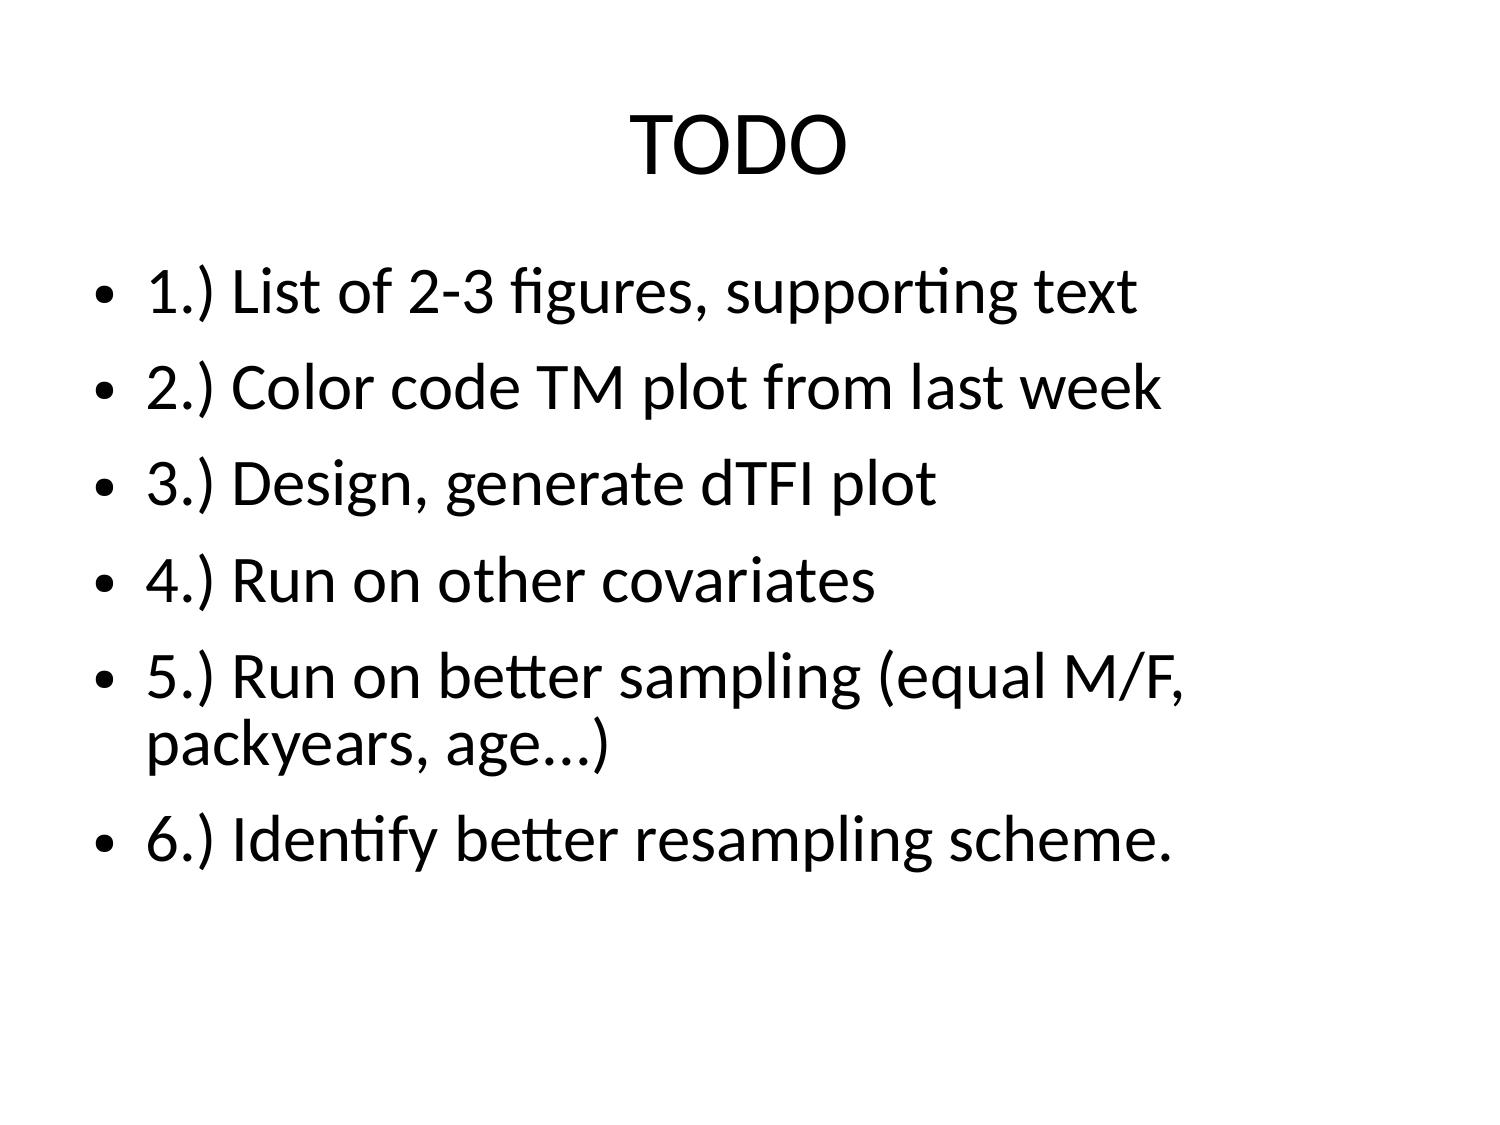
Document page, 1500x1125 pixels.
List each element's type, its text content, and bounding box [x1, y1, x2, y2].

title TODO [101, 31, 1377, 263]
list 1.) List of 2-3 figures, supporting text 2.) Color code TM plot from last week 3.) Design, generate dTFI plot 4.) Run on other covariates 5.) Run on better sampling (equal M/F, packyears, age...) 6.) Identify better resampling scheme. [75, 263, 1425, 916]
